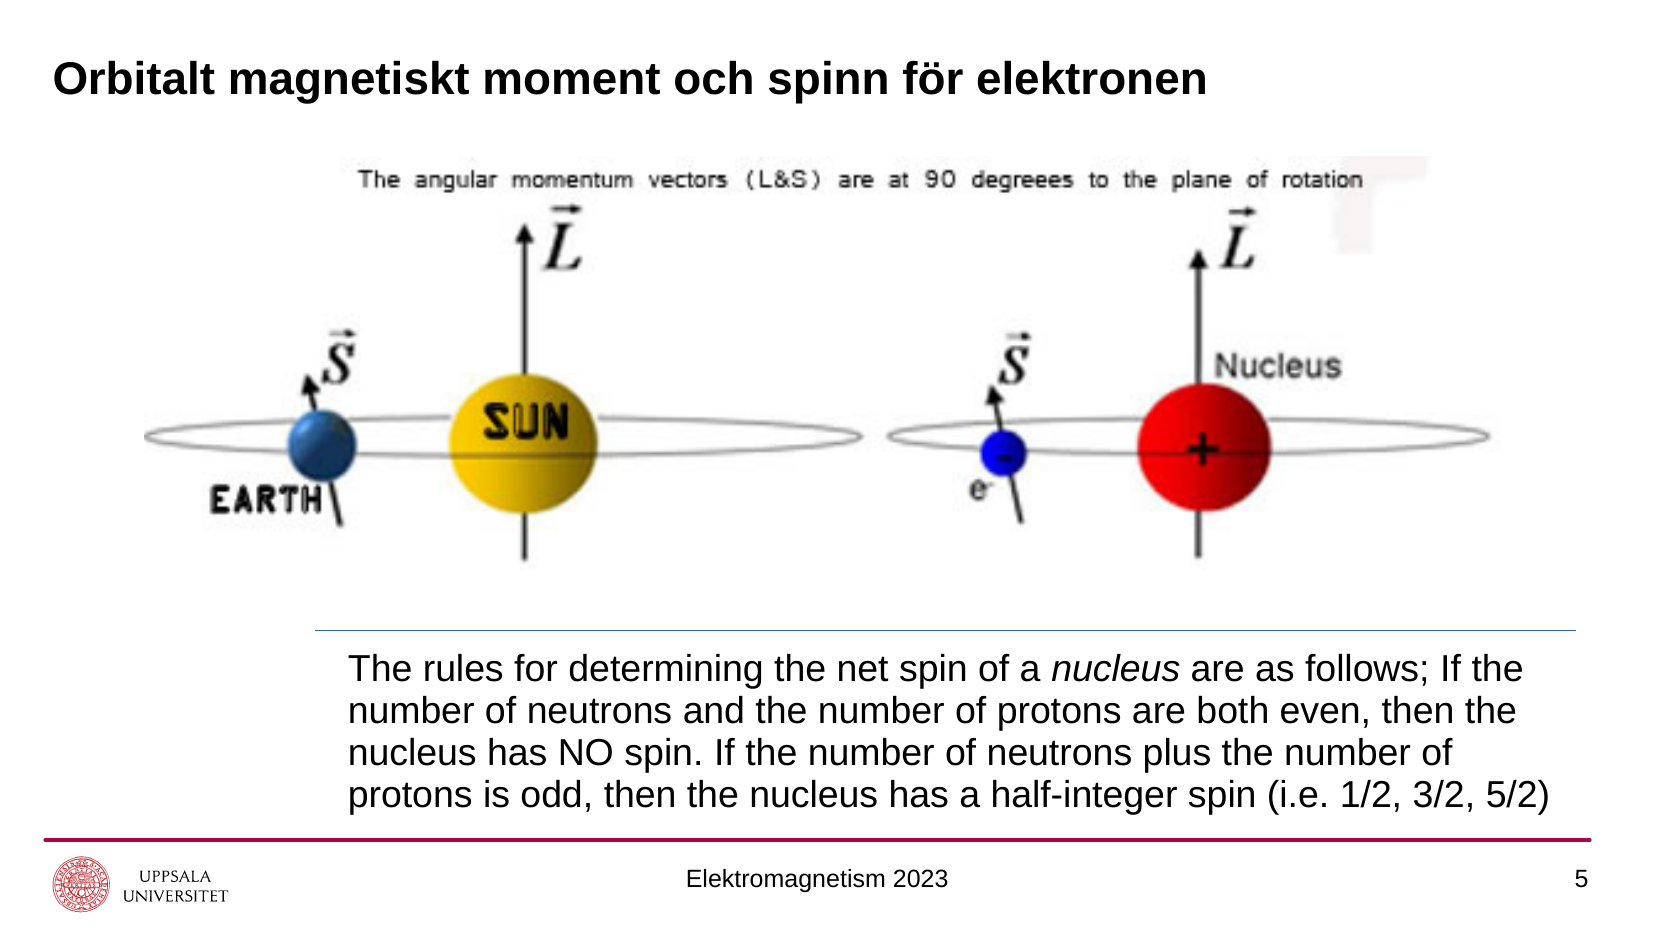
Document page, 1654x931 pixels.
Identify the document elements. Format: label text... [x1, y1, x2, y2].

title Orbitalt magnetiskt moment och spinn för elektronen [52, 27, 1456, 130]
picture [45, 847, 250, 919]
text_box The rules for determining the net spin of a nucleus are as follows; If the number of neutrons and the number of protons are both even, then the nucleus has NO spin. If the number of neutrons plus the number of protons is odd, then the nucleus has a half-integer spin (i.e. 1/2, 3/2, 5/2) [333, 640, 1588, 823]
picture [144, 156, 1501, 579]
